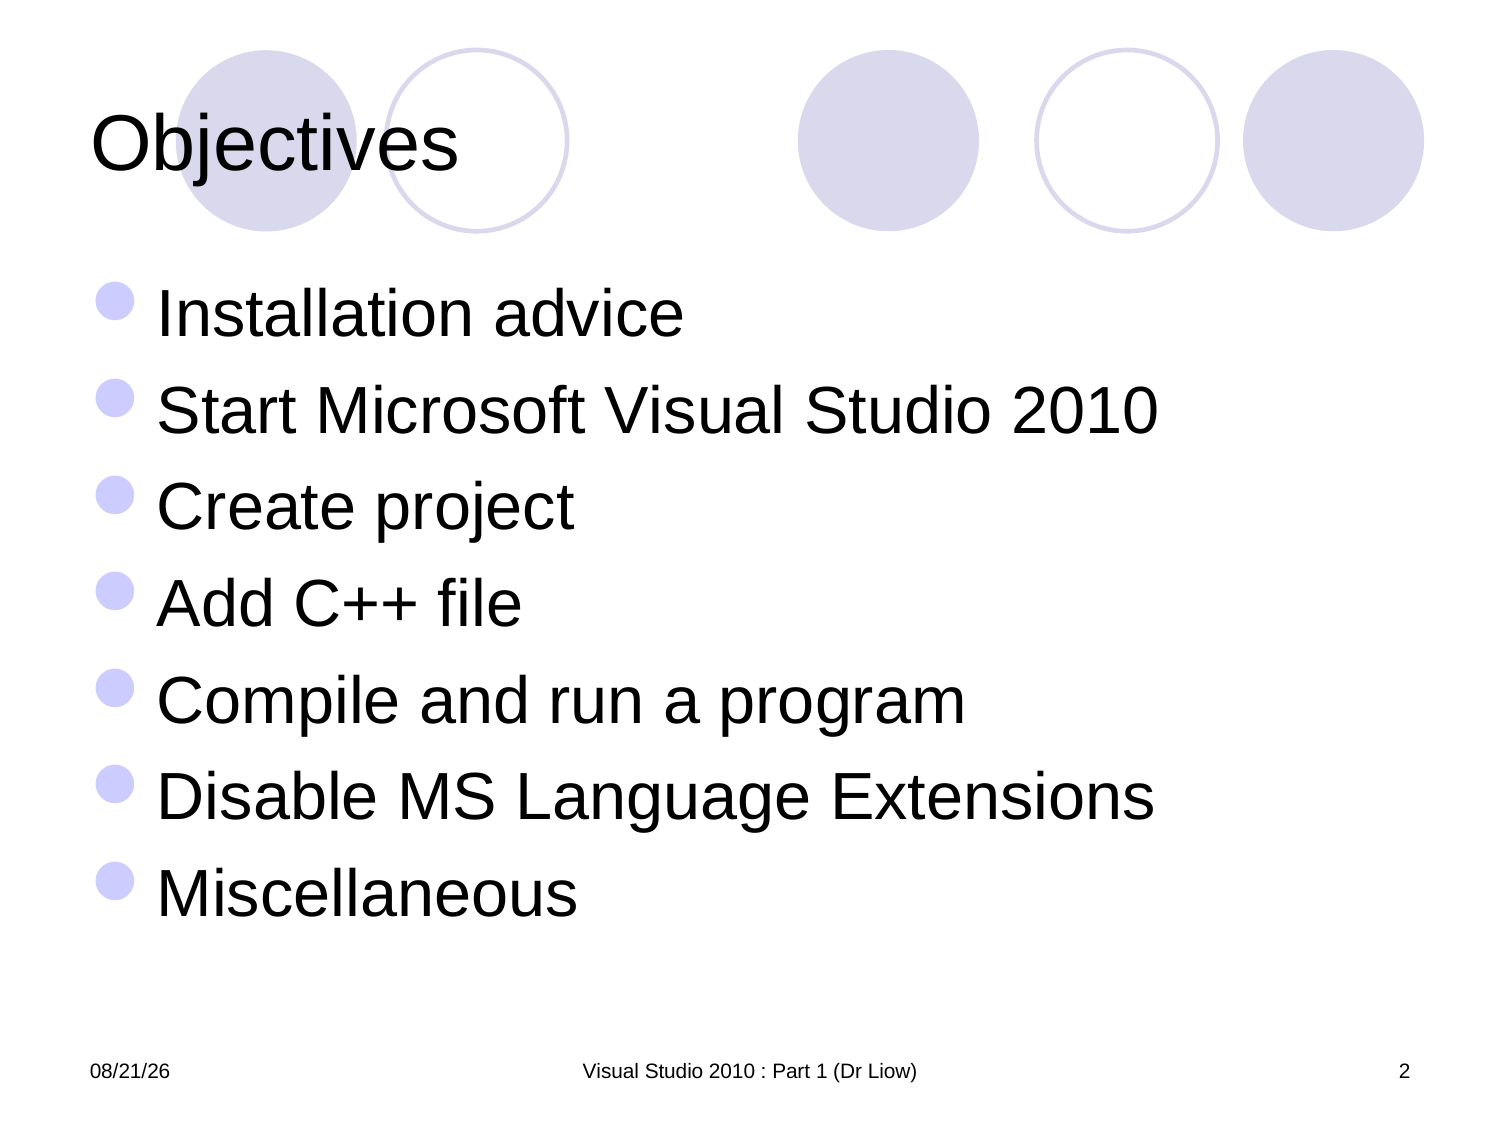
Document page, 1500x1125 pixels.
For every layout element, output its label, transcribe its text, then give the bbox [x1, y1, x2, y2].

title Objectives [75, 45, 1426, 233]
text_box Visual Studio 2010 : Part 1 (Dr Liow) [512, 1049, 988, 1101]
list Installation advice Start Microsoft Visual Studio 2010 Create project Add C++ file Compile and run a program Disable MS Language Extensions Miscellaneous [75, 262, 1426, 1006]
text_box 08/22/12 [74, 1049, 426, 1101]
text_box <number> [1074, 1049, 1426, 1101]
